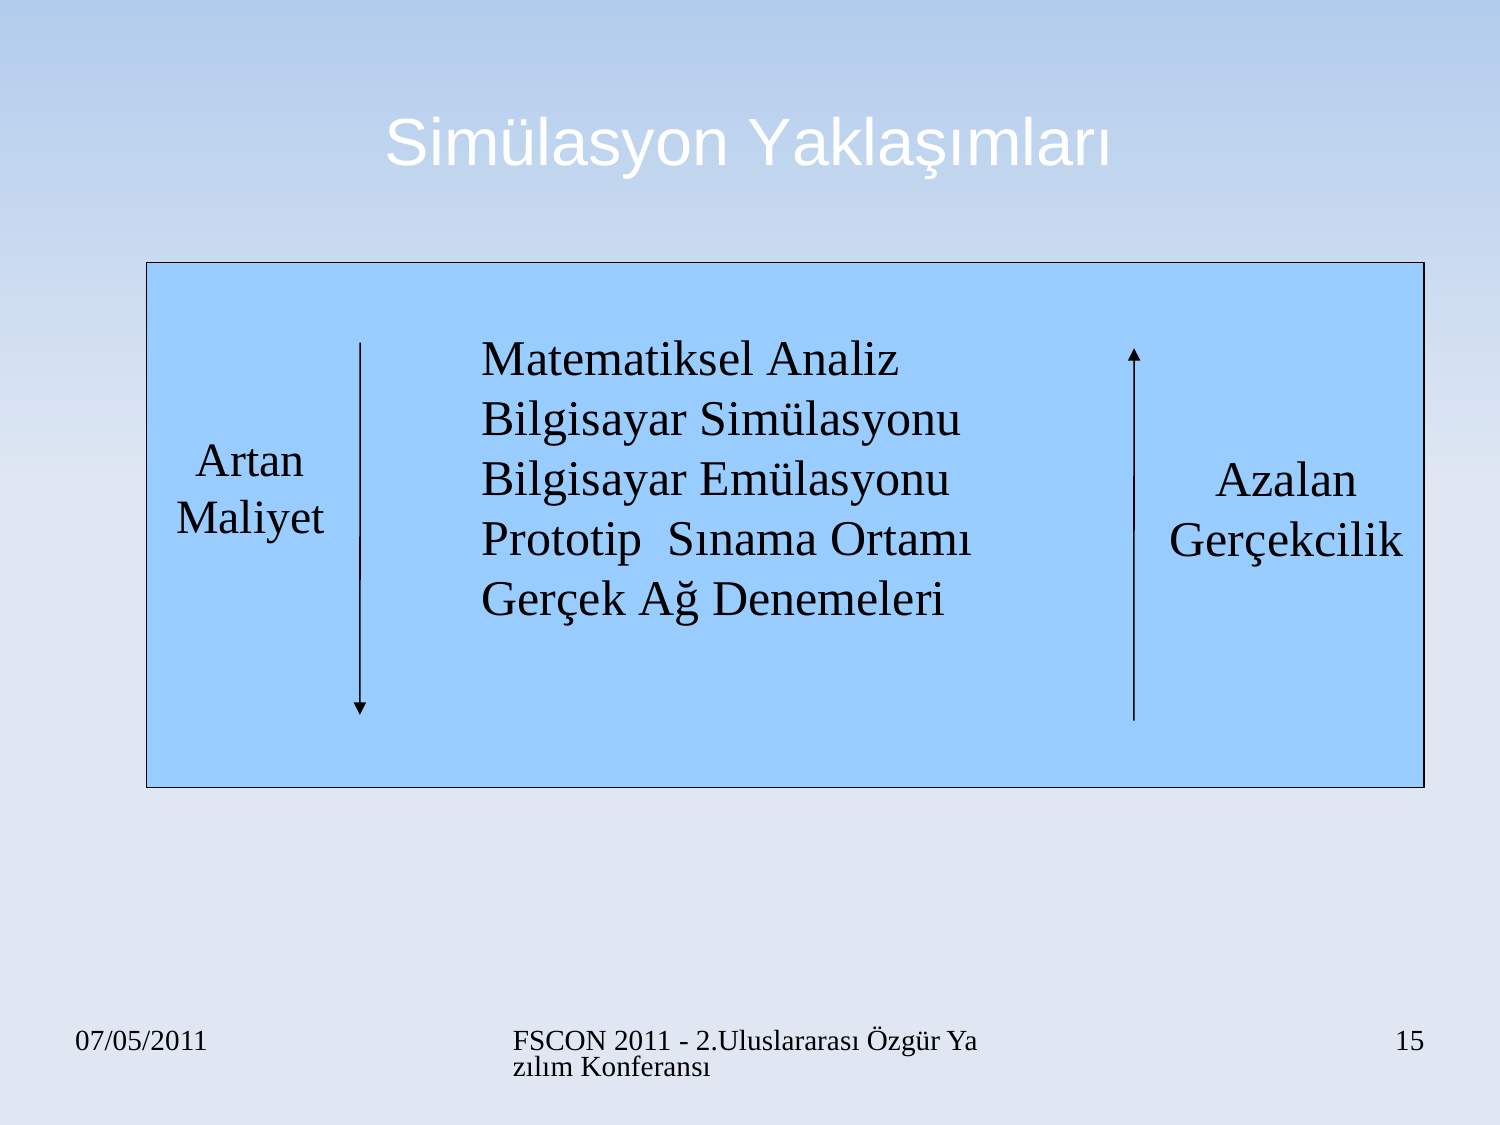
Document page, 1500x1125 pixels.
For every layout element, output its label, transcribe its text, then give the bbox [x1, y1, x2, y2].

text_box Simülasyon Yaklaşımları [75, 45, 1426, 233]
text_box [146, 262, 1424, 788]
text_box Matematiksel Analiz Bilgisayar Simülasyonu Bilgisayar Emülasyonu Prototip Sınama Ortamı Gerçek Ağ Denemeleri [481, 325, 1086, 713]
picture [0, 0, 1500, 1125]
text_box Azalan Gerçekcilik [1148, 446, 1425, 600]
text_box Artan Maliyet [175, 383, 326, 590]
